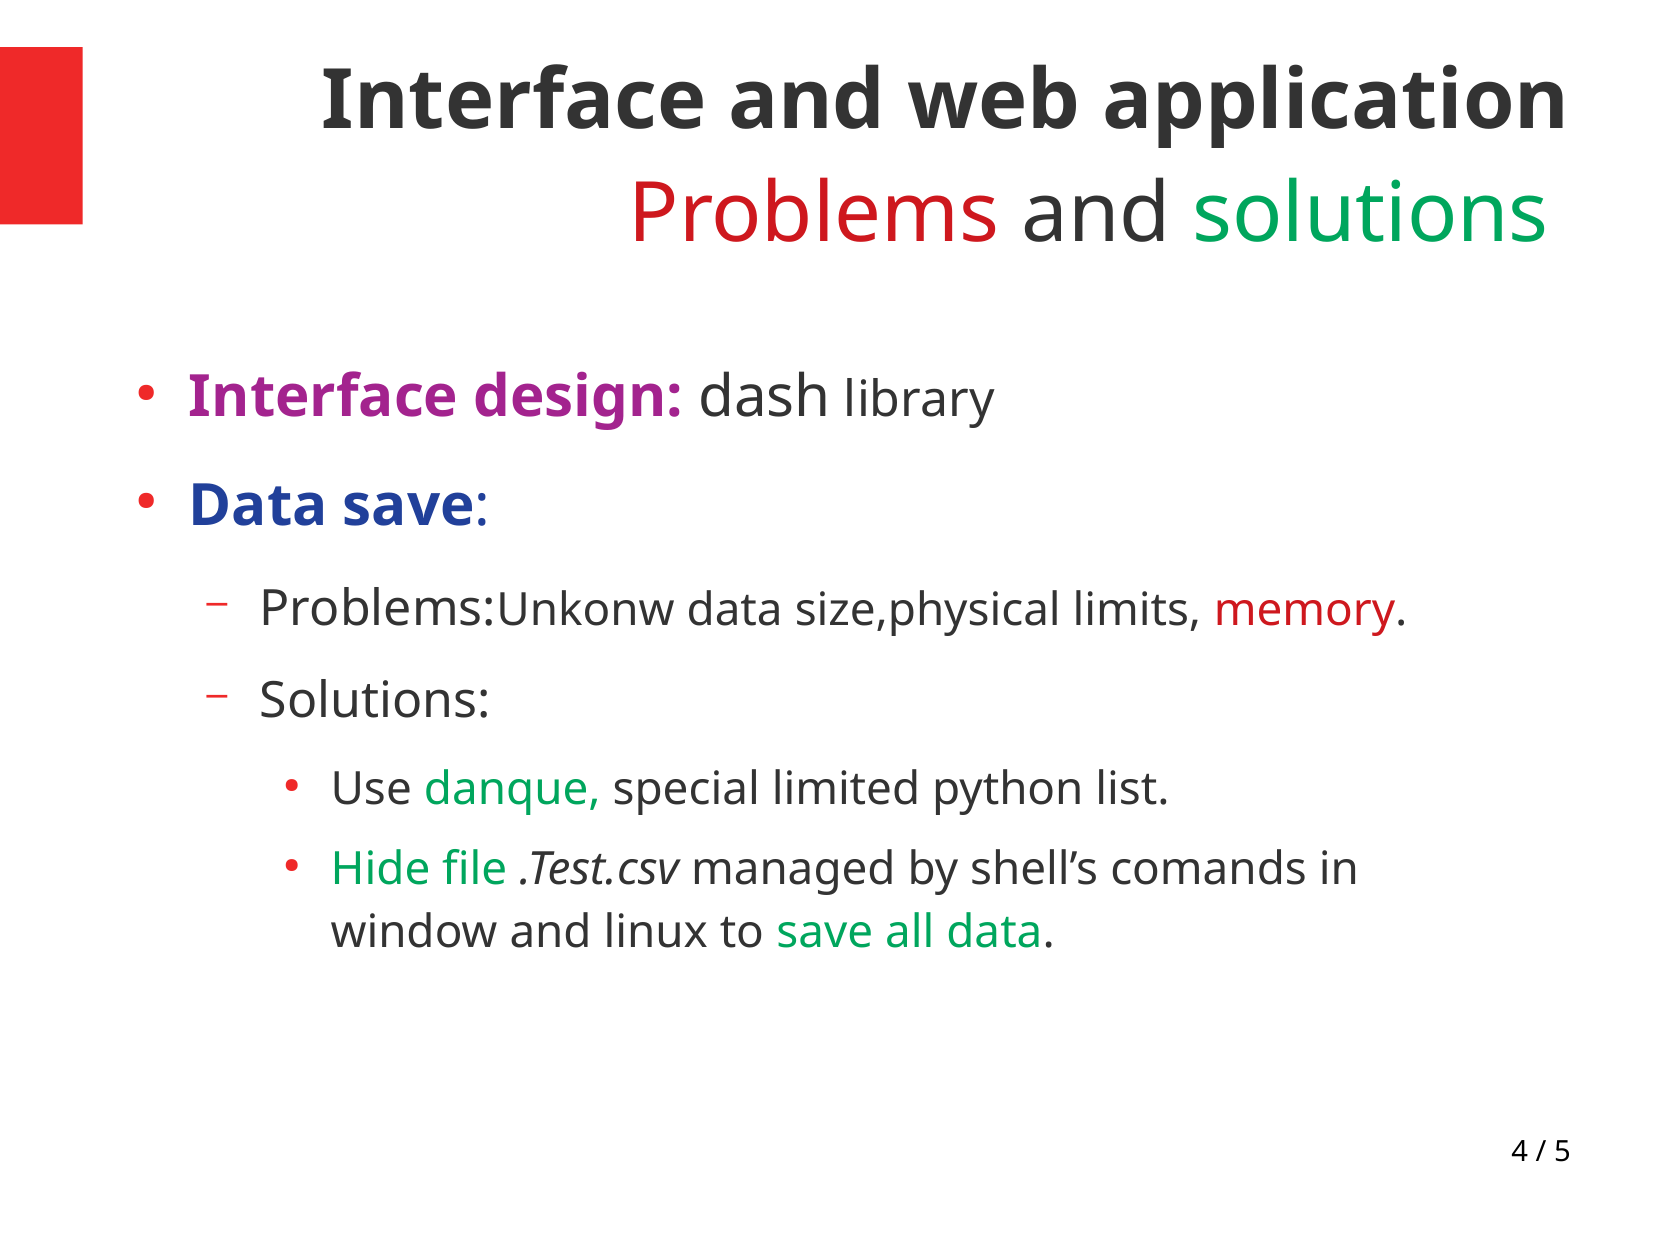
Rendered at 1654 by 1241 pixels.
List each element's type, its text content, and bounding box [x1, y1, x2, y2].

title Interface and web application Problems and solutions [118, 49, 1571, 257]
list Interface design: dash library Data save: Problems:Unkonw data size,physical limits, memory. Solutions: Use danque, special limited python list. Hide file .Test.csv managed by shell’s comands in window and linux to save all data. [118, 354, 1536, 1074]
